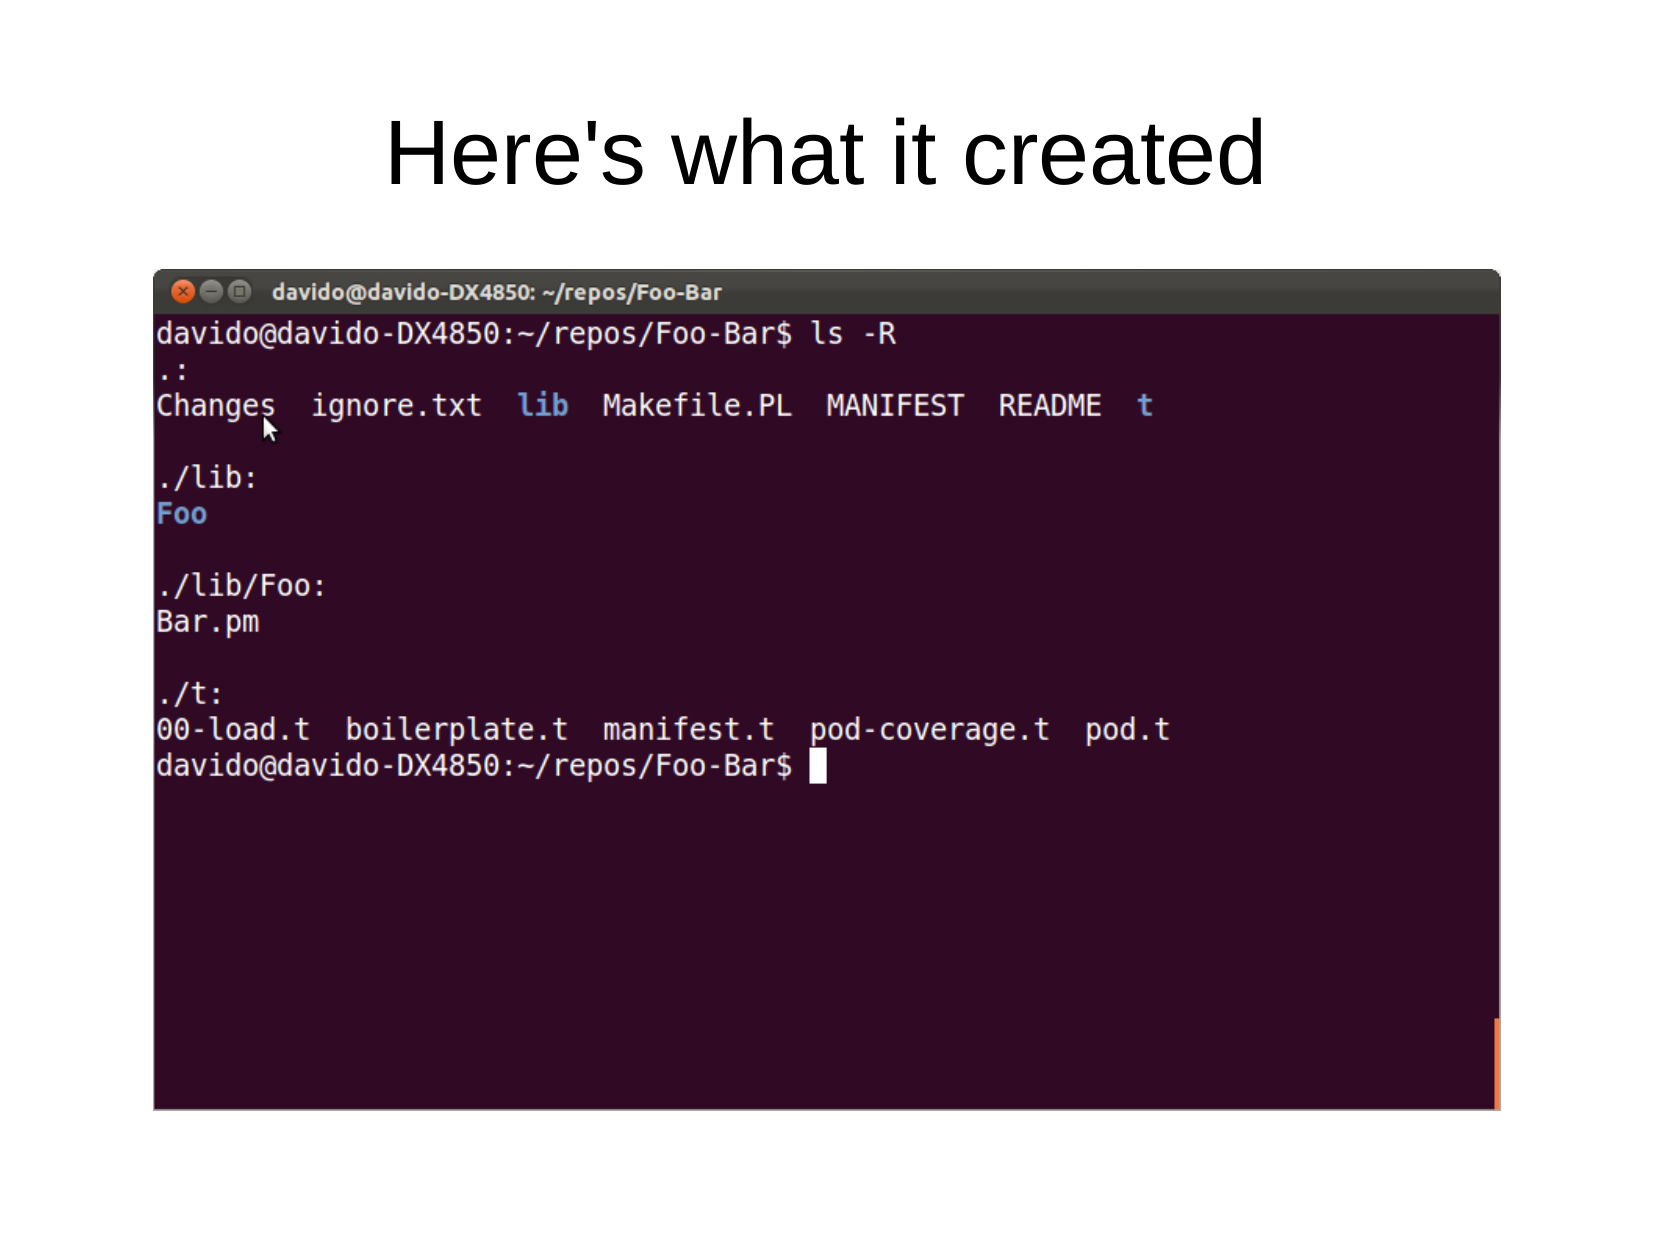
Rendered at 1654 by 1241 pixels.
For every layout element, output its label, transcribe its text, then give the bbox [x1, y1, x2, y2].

picture [153, 269, 1501, 1111]
title Here's what it created [82, 49, 1571, 257]
